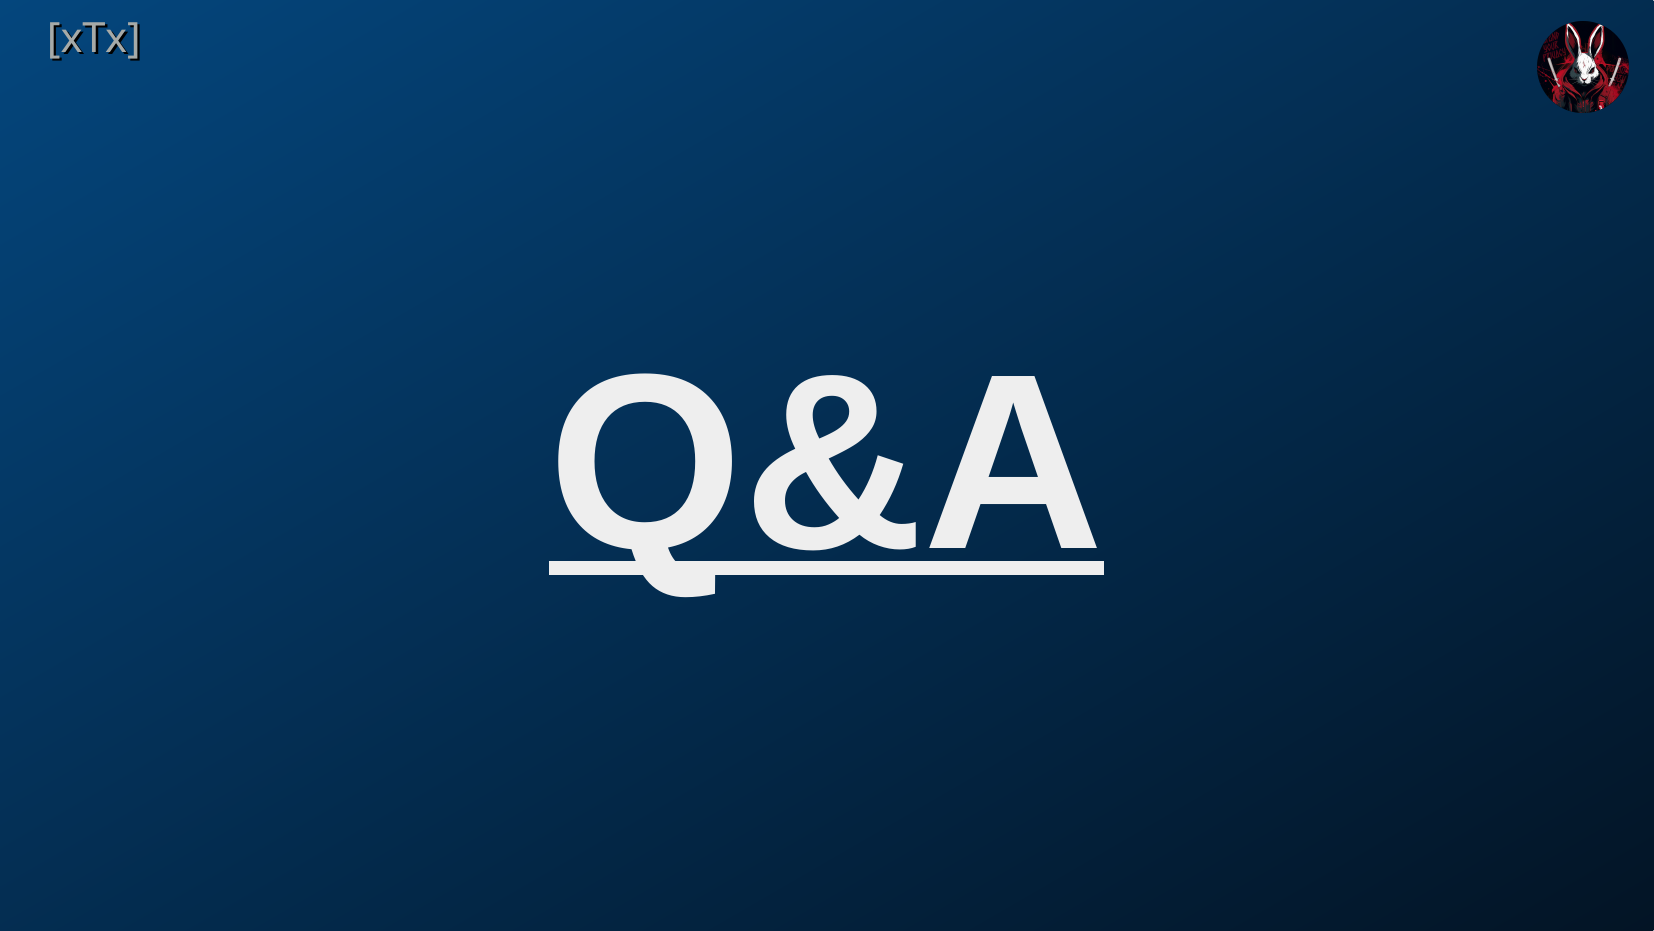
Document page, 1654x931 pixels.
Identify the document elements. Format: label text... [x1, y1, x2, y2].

picture [1537, 21, 1629, 113]
text_box [xTx] [0, 0, 188, 76]
title Q&A [82, 37, 1571, 886]
